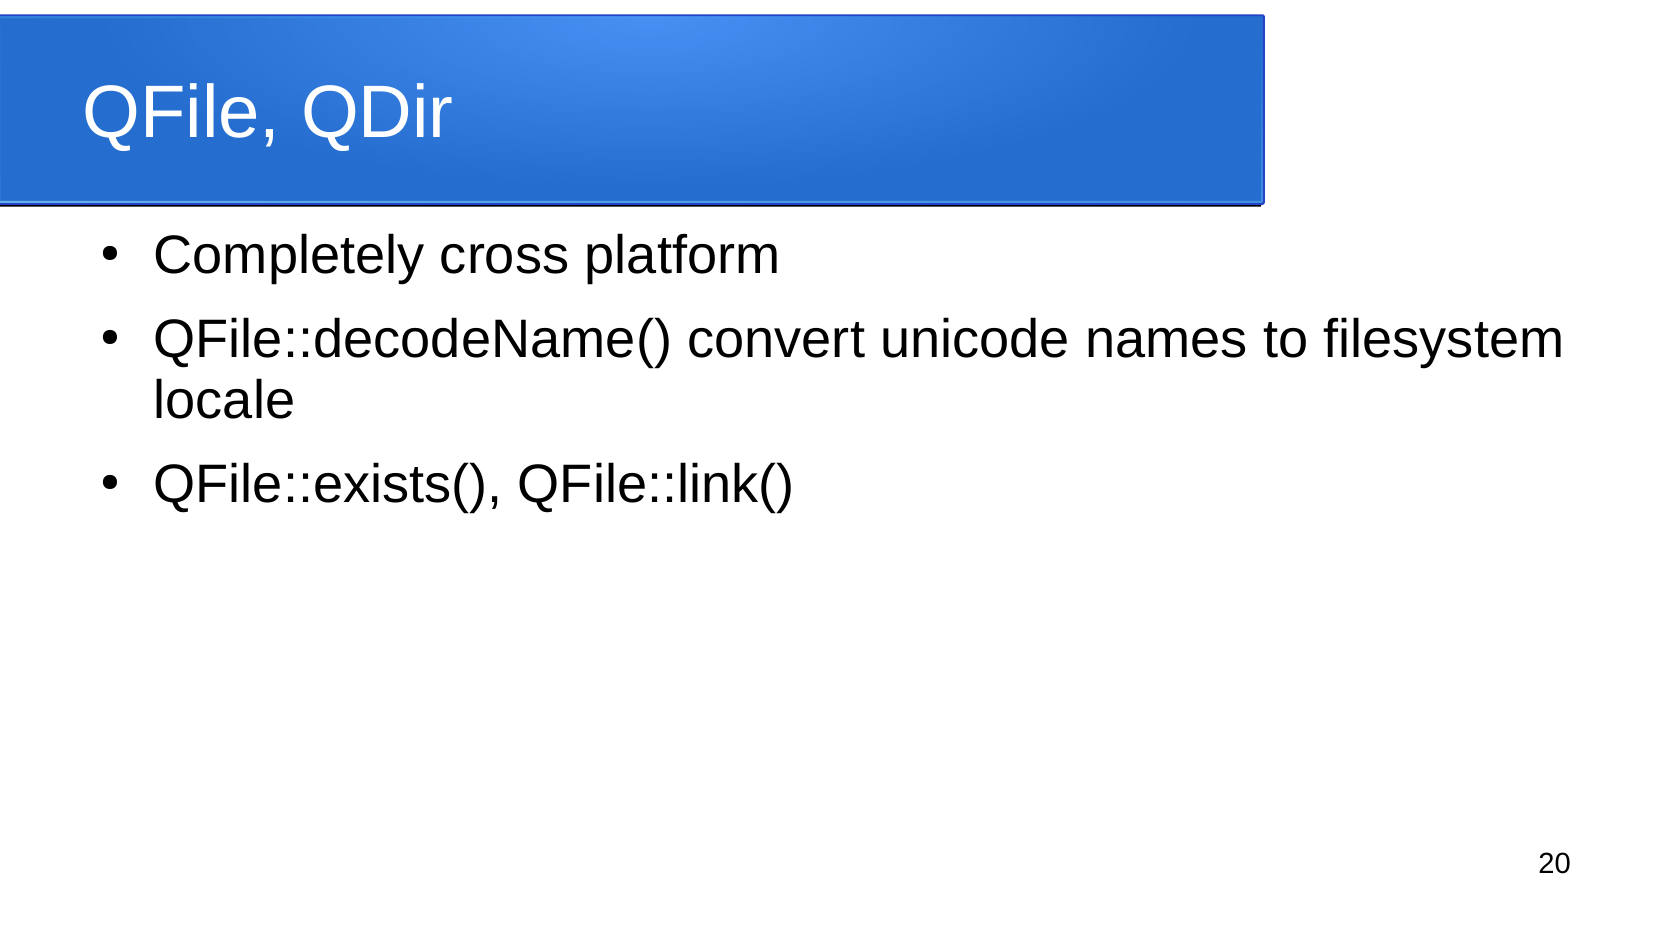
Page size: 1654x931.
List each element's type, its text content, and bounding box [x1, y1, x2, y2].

title QFile, QDir [82, 35, 1235, 189]
list Completely cross platform QFile::decodeName() convert unicode names to filesystem locale QFile::exists(), QFile::link() [82, 224, 1571, 764]
